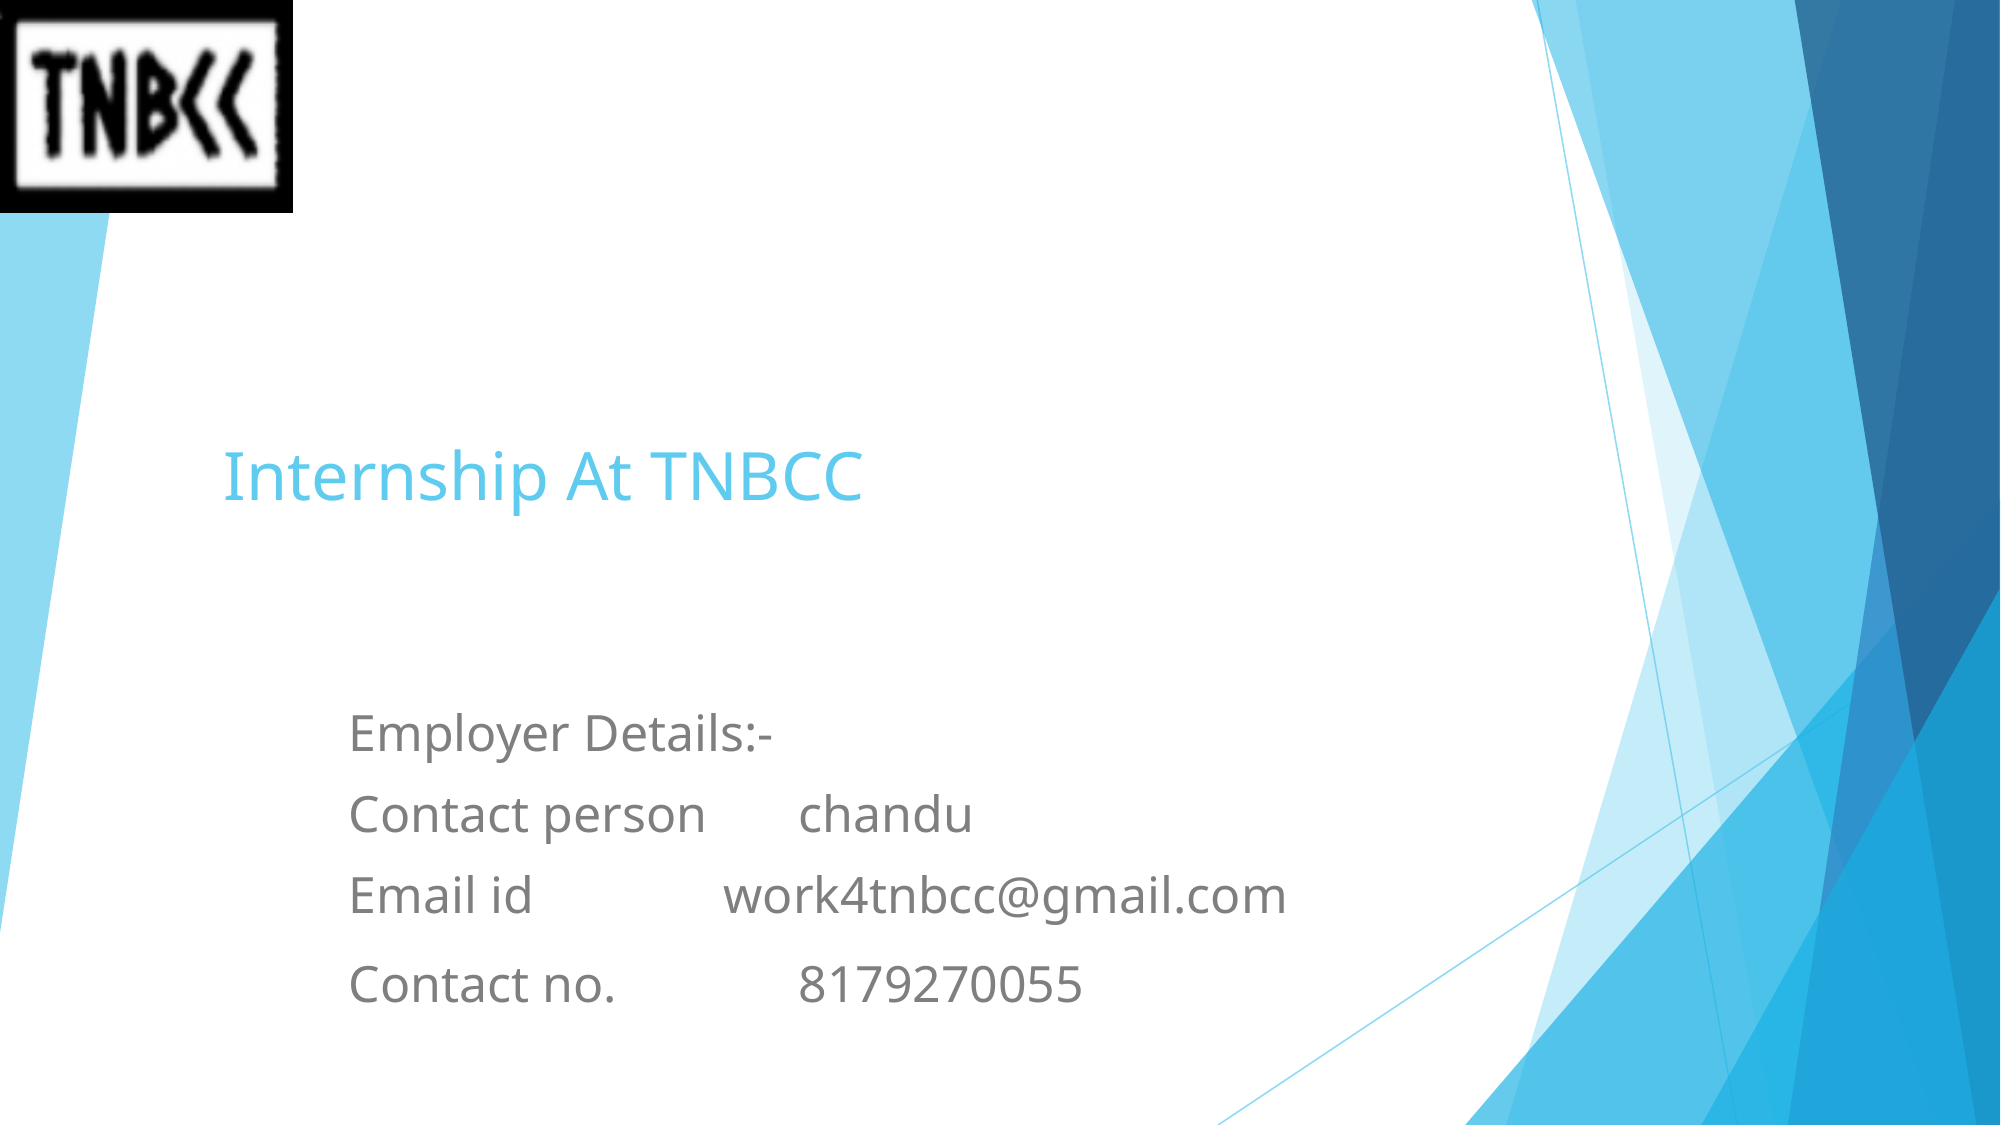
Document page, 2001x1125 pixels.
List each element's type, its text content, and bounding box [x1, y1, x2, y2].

picture [0, 0, 293, 213]
title Internship At TNBCC [0, 250, 1223, 521]
subtitle Employer Details:- Contact person chandu Email id work4tnbcc@gmail.com Contact no. 8179270055 [333, 547, 2000, 1125]
